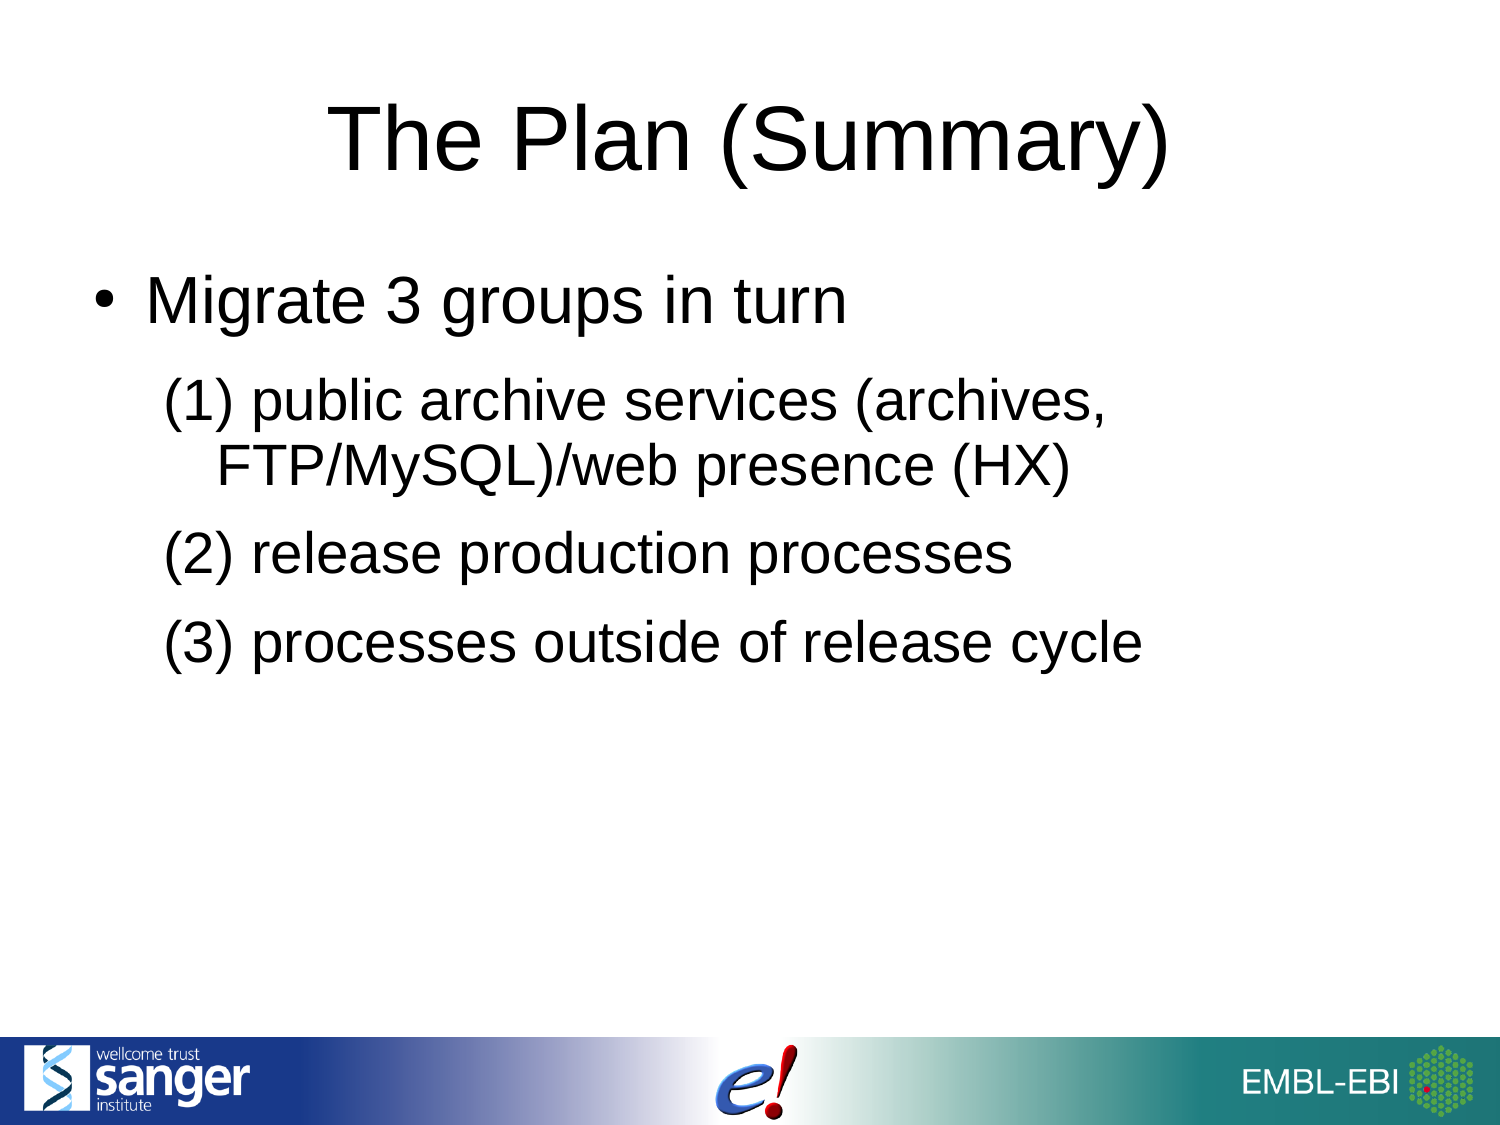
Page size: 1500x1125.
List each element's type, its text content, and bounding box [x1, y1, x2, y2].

picture [0, 1037, 1500, 1125]
title The Plan (Summary) [75, 44, 1425, 233]
list Migrate 3 groups in turn public archive services (archives, FTP/MySQL)/web presence (HX) release production processes processes outside of release cycle [75, 263, 1395, 916]
